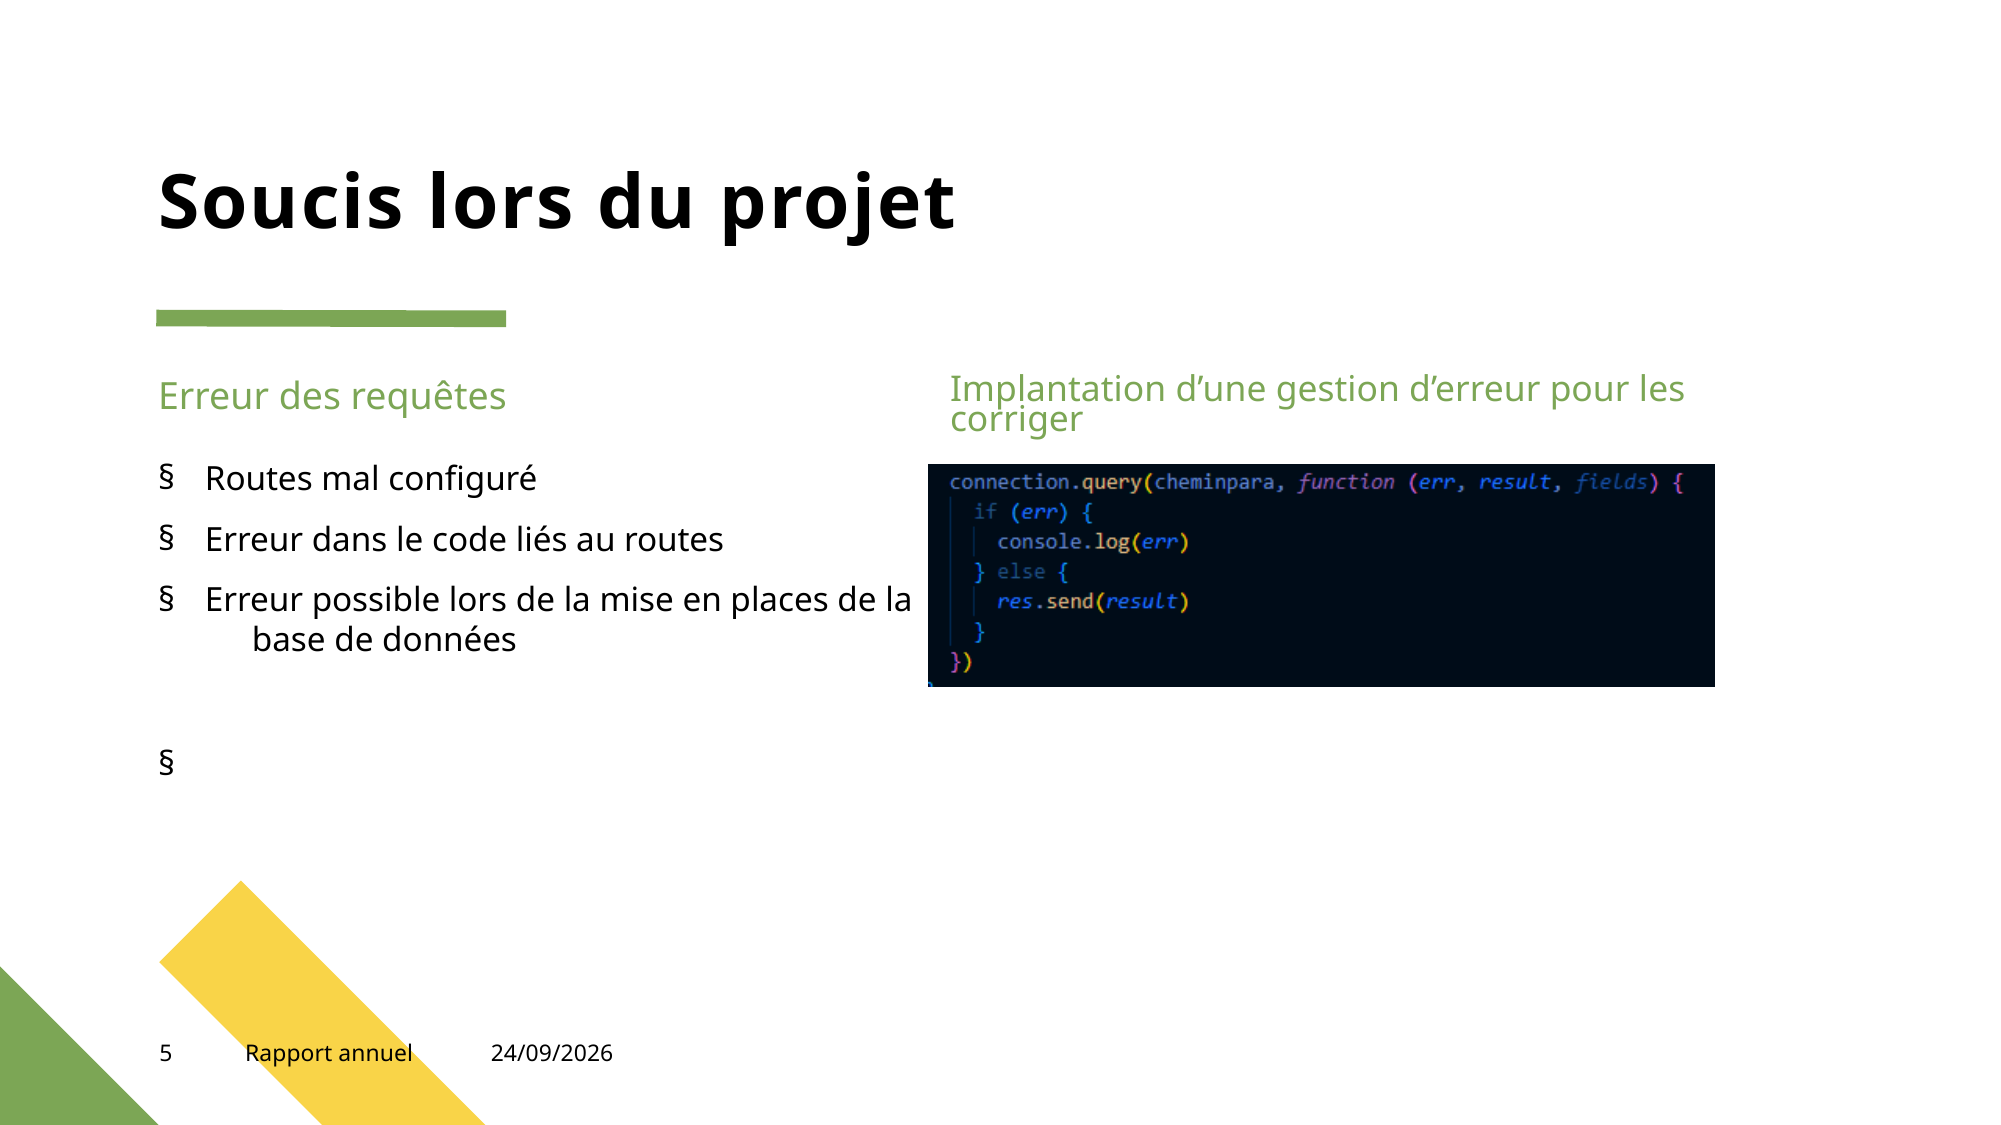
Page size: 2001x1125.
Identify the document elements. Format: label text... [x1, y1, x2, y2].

text_box Implantation d’une gestion d’erreur pour les corriger [950, 377, 1742, 444]
picture [928, 464, 1715, 687]
text_box Rapport annuel [245, 1038, 490, 1080]
list Routes mal configuré Erreur dans le code liés au routes Erreur possible lors de la mise en places de la base de données [158, 457, 951, 776]
list Erreur des requêtes [158, 377, 950, 444]
text_box [159, 1038, 245, 1080]
title Soucis lors du projet [158, 144, 969, 245]
text_box 20 novembre 2023 [490, 1038, 707, 1080]
text_box [1018, 258, 1842, 816]
